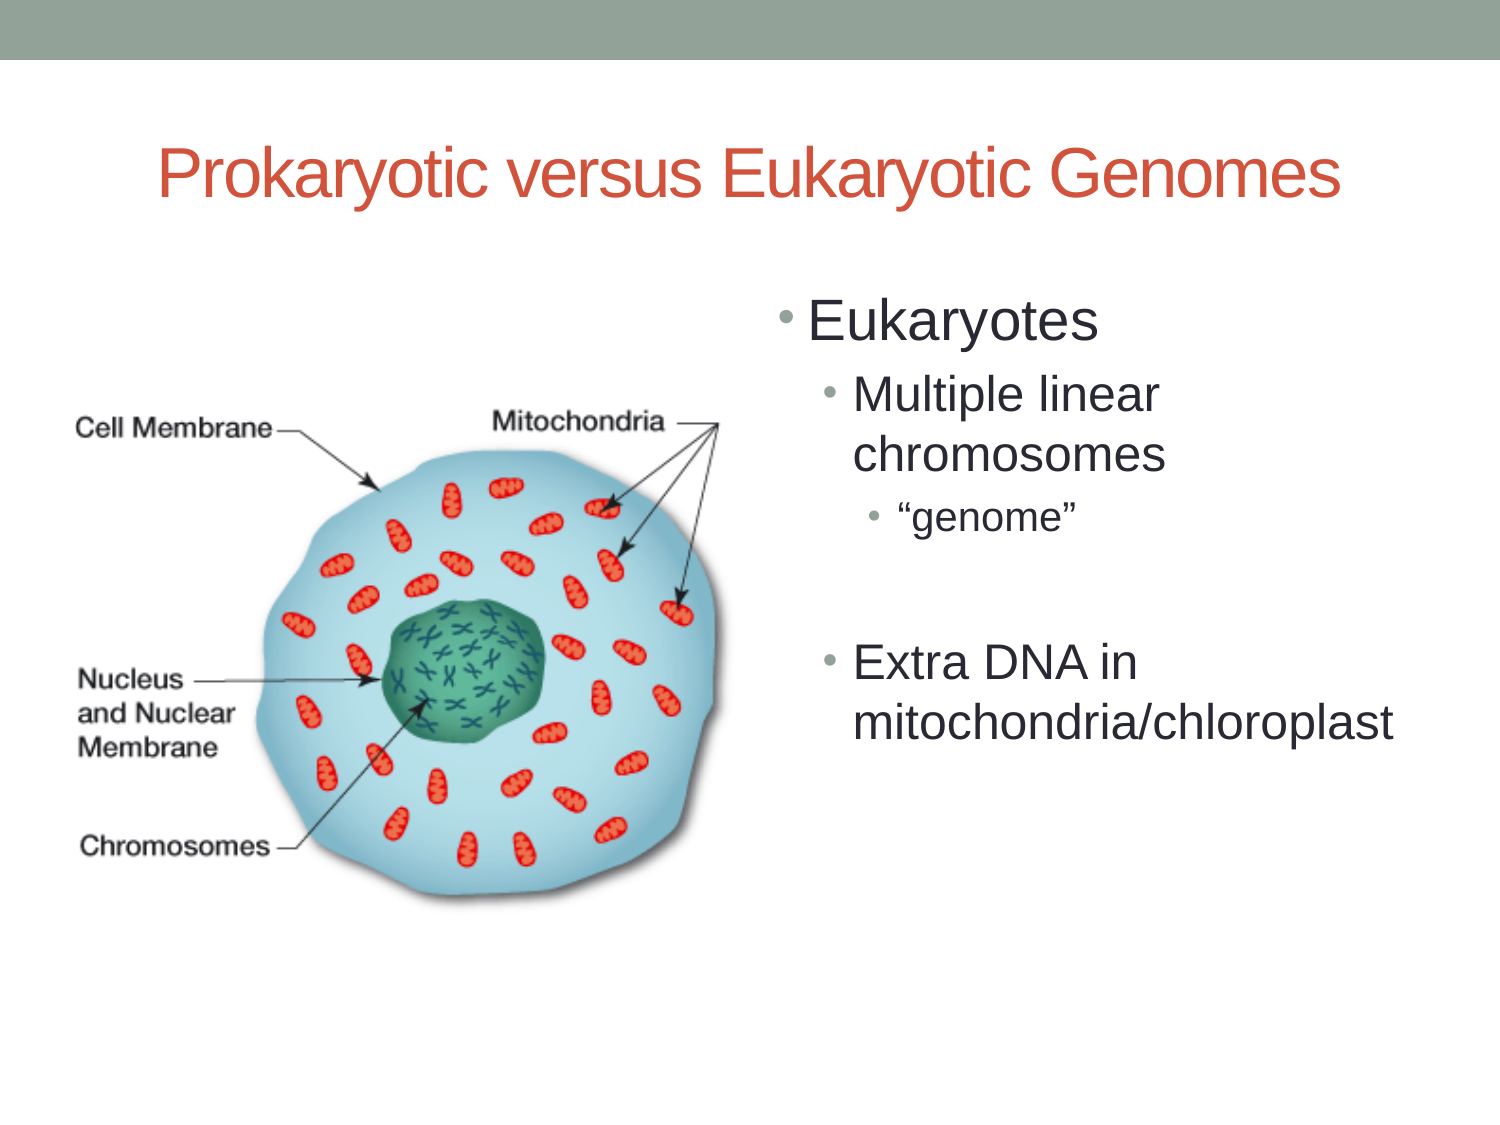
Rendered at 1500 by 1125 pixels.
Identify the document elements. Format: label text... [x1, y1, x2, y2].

picture [75, 274, 738, 1049]
title Prokaryotic versus Eukaryotic Genomes [75, 87, 1425, 250]
list Eukaryotes Multiple linear chromosomes “genome” Extra DNA in mitochondria/chloroplast [762, 274, 1425, 1049]
